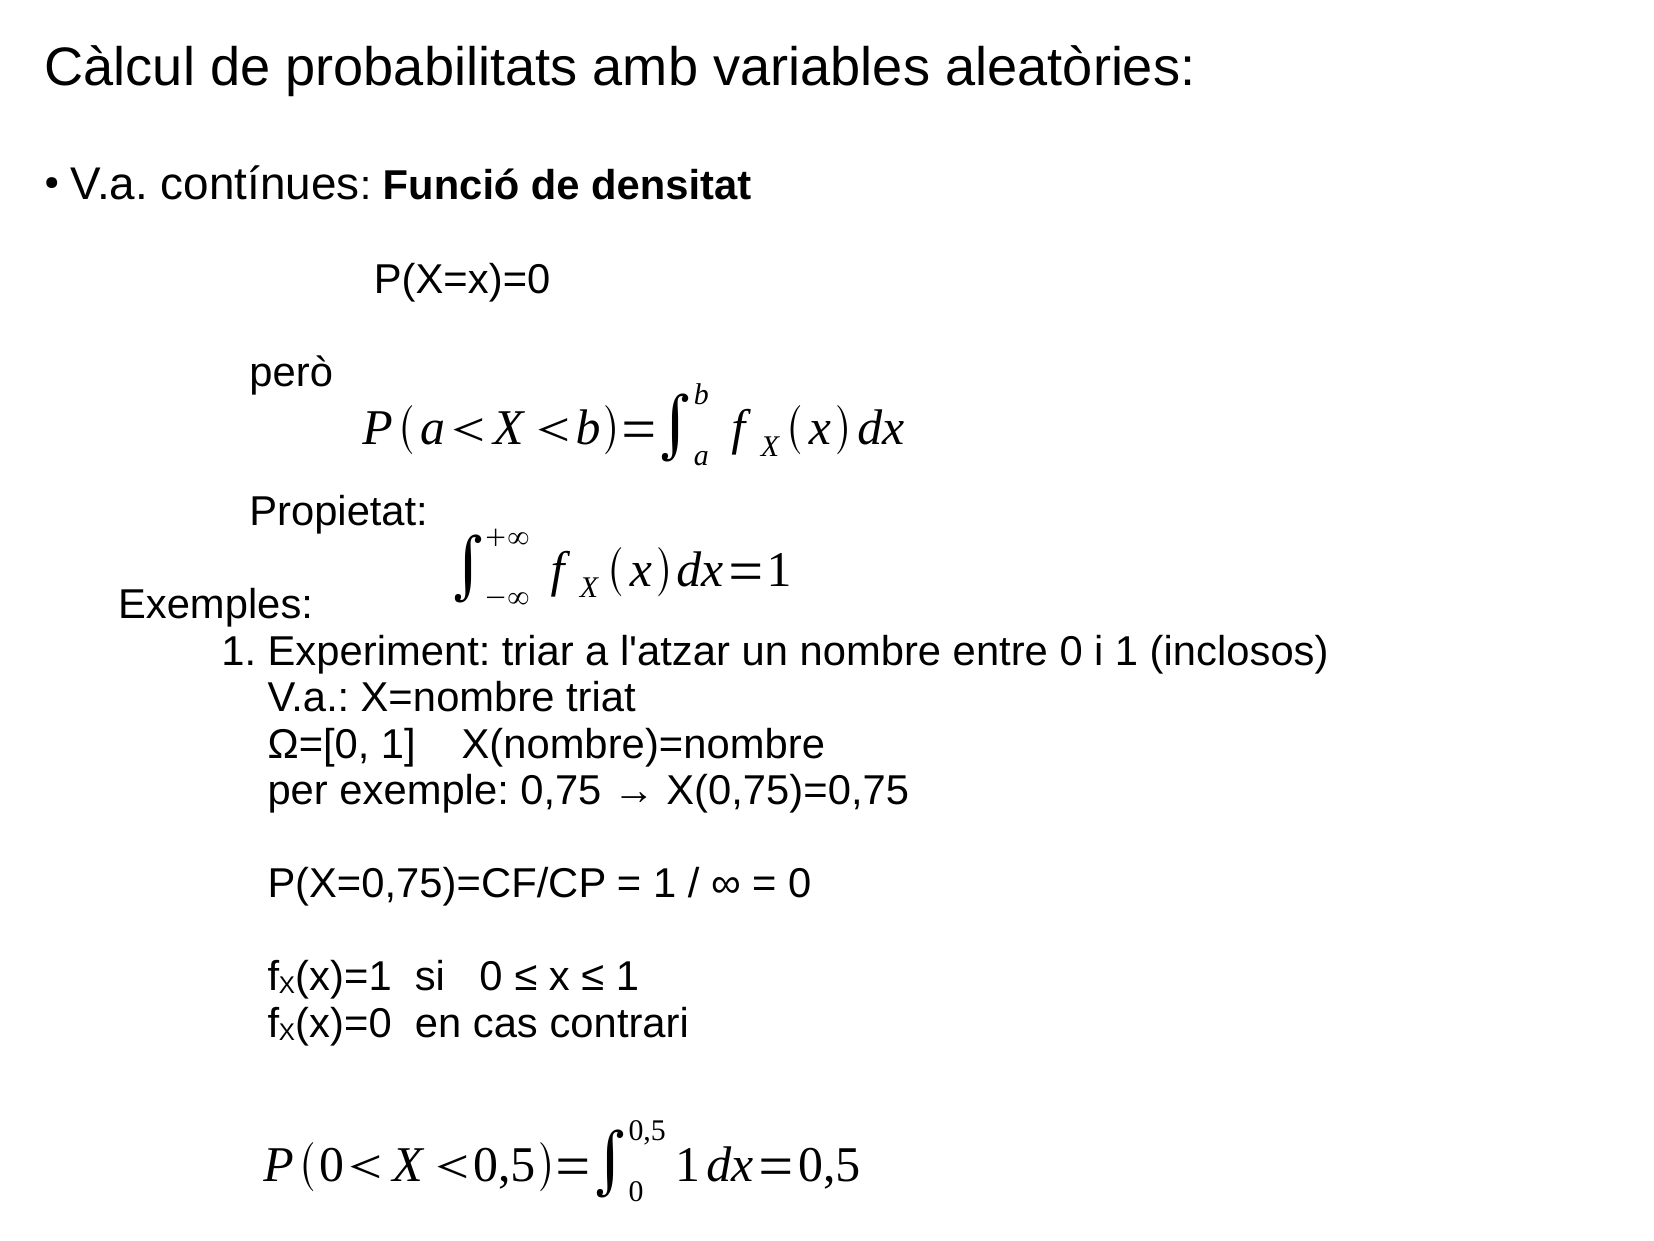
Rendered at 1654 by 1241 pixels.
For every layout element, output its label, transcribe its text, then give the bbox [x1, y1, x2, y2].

chart [253, 1113, 866, 1210]
chart [353, 377, 910, 474]
text_box Càlcul de probabilitats amb variables aleatòries: V.a. contínues: Funció de densitat P(X=x)=0 però Propietat: Exemples: 1. Experiment: triar a l'atzar un nombre entre 0 i 1 (inclosos) V.a.: X=nombre triat Ω=[0, 1] X(nombre)=nombre per exemple: 0,75 → X(0,75)=0,75 P(X=0,75)=CF/CP = 1 / ∞ = 0 fX(x)=1 si 0 ≤ x ≤ 1 fX(x)=0 en cas contrari [29, 29, 1595, 1241]
chart [441, 519, 798, 615]
